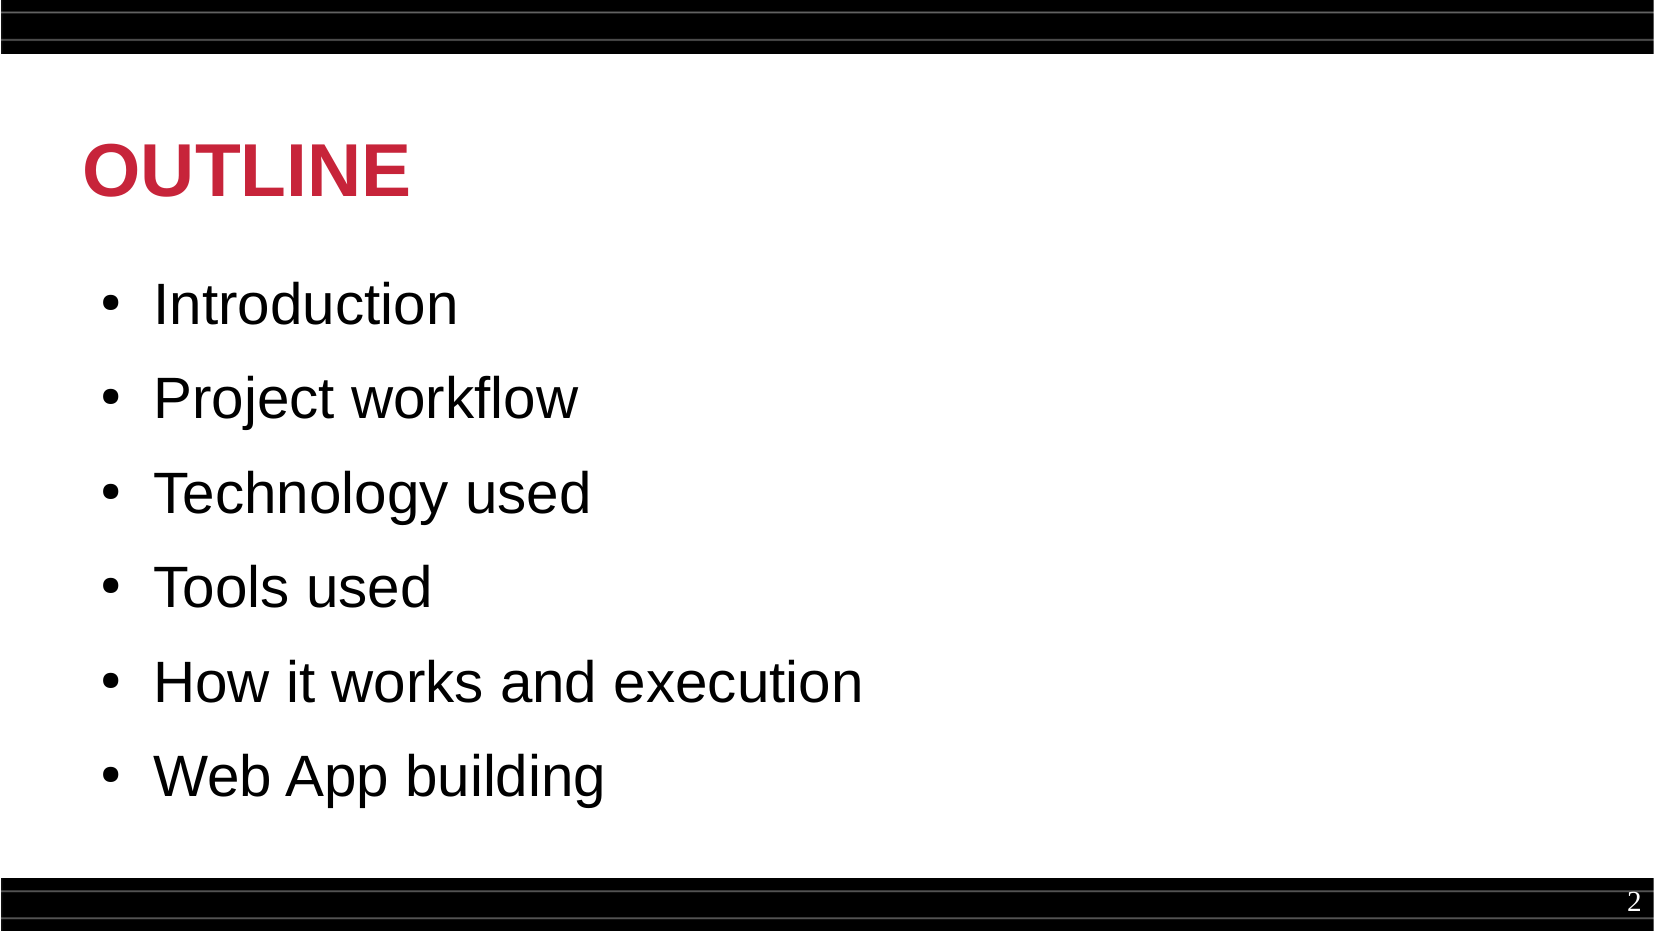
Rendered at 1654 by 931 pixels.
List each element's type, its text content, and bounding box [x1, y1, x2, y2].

title OUTLINE [82, 92, 1571, 249]
list Introduction Project workflow Technology used Tools used How it works and execution Web App building [82, 271, 1571, 851]
picture [1, 878, 1654, 931]
picture [1, 0, 1654, 54]
